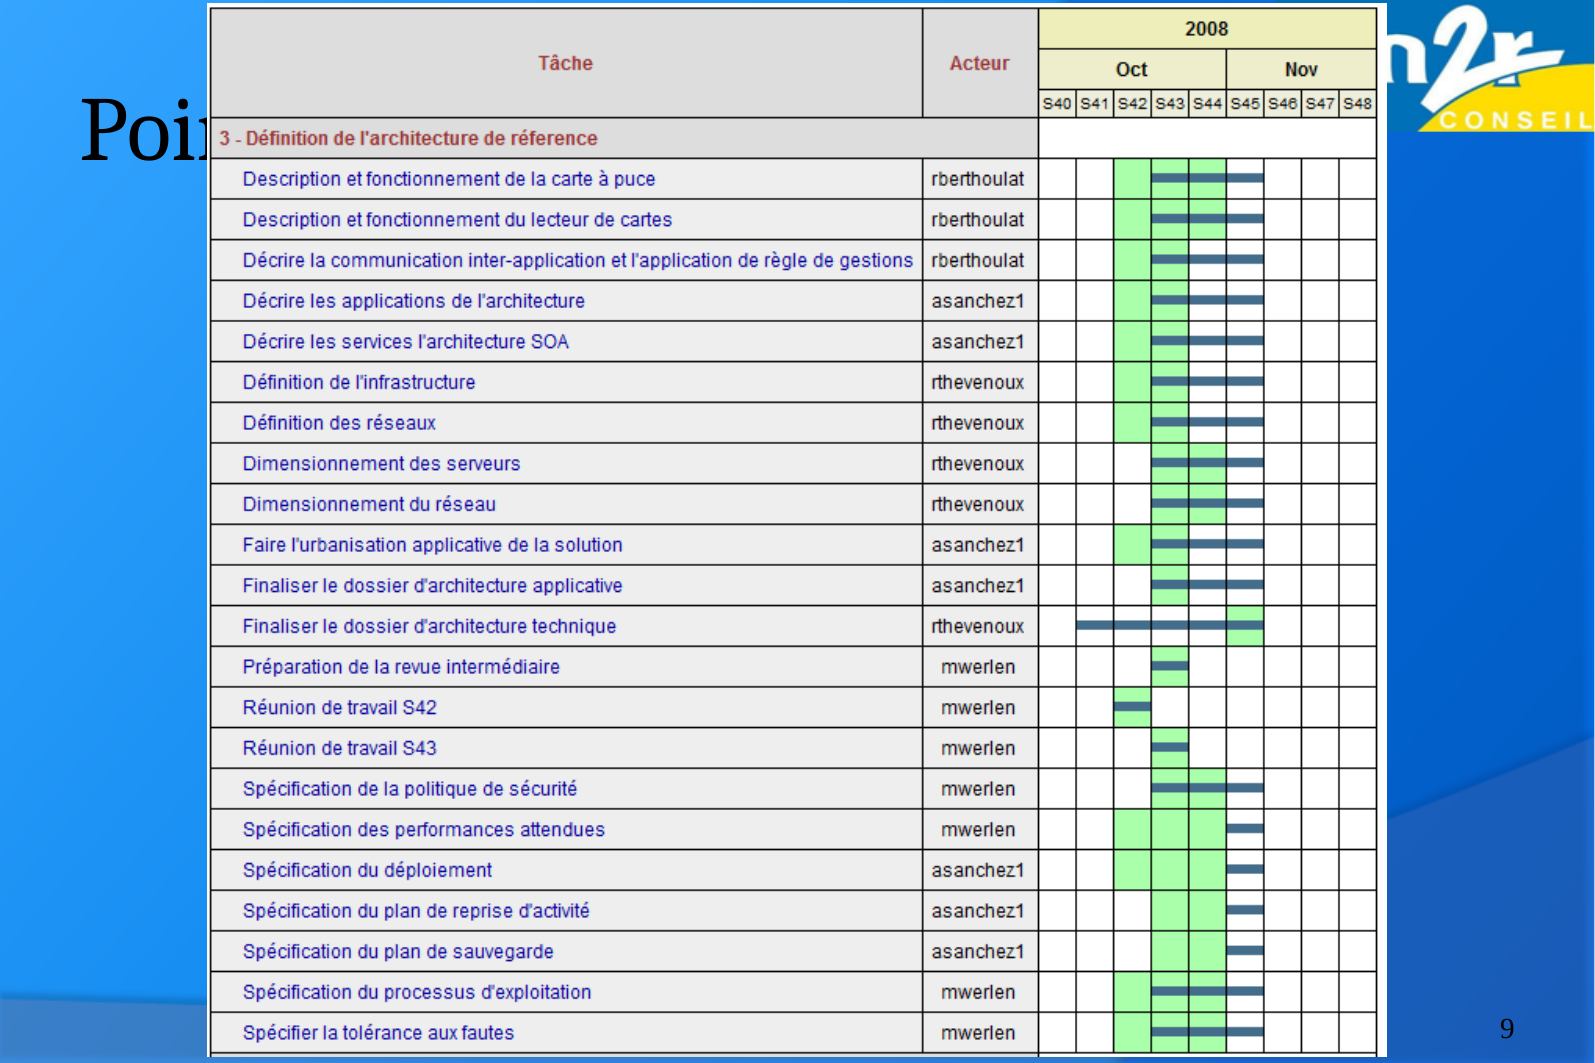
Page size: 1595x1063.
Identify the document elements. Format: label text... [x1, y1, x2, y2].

title Point d'avancement [79, 42, 207, 220]
picture [0, 0, 1595, 1063]
